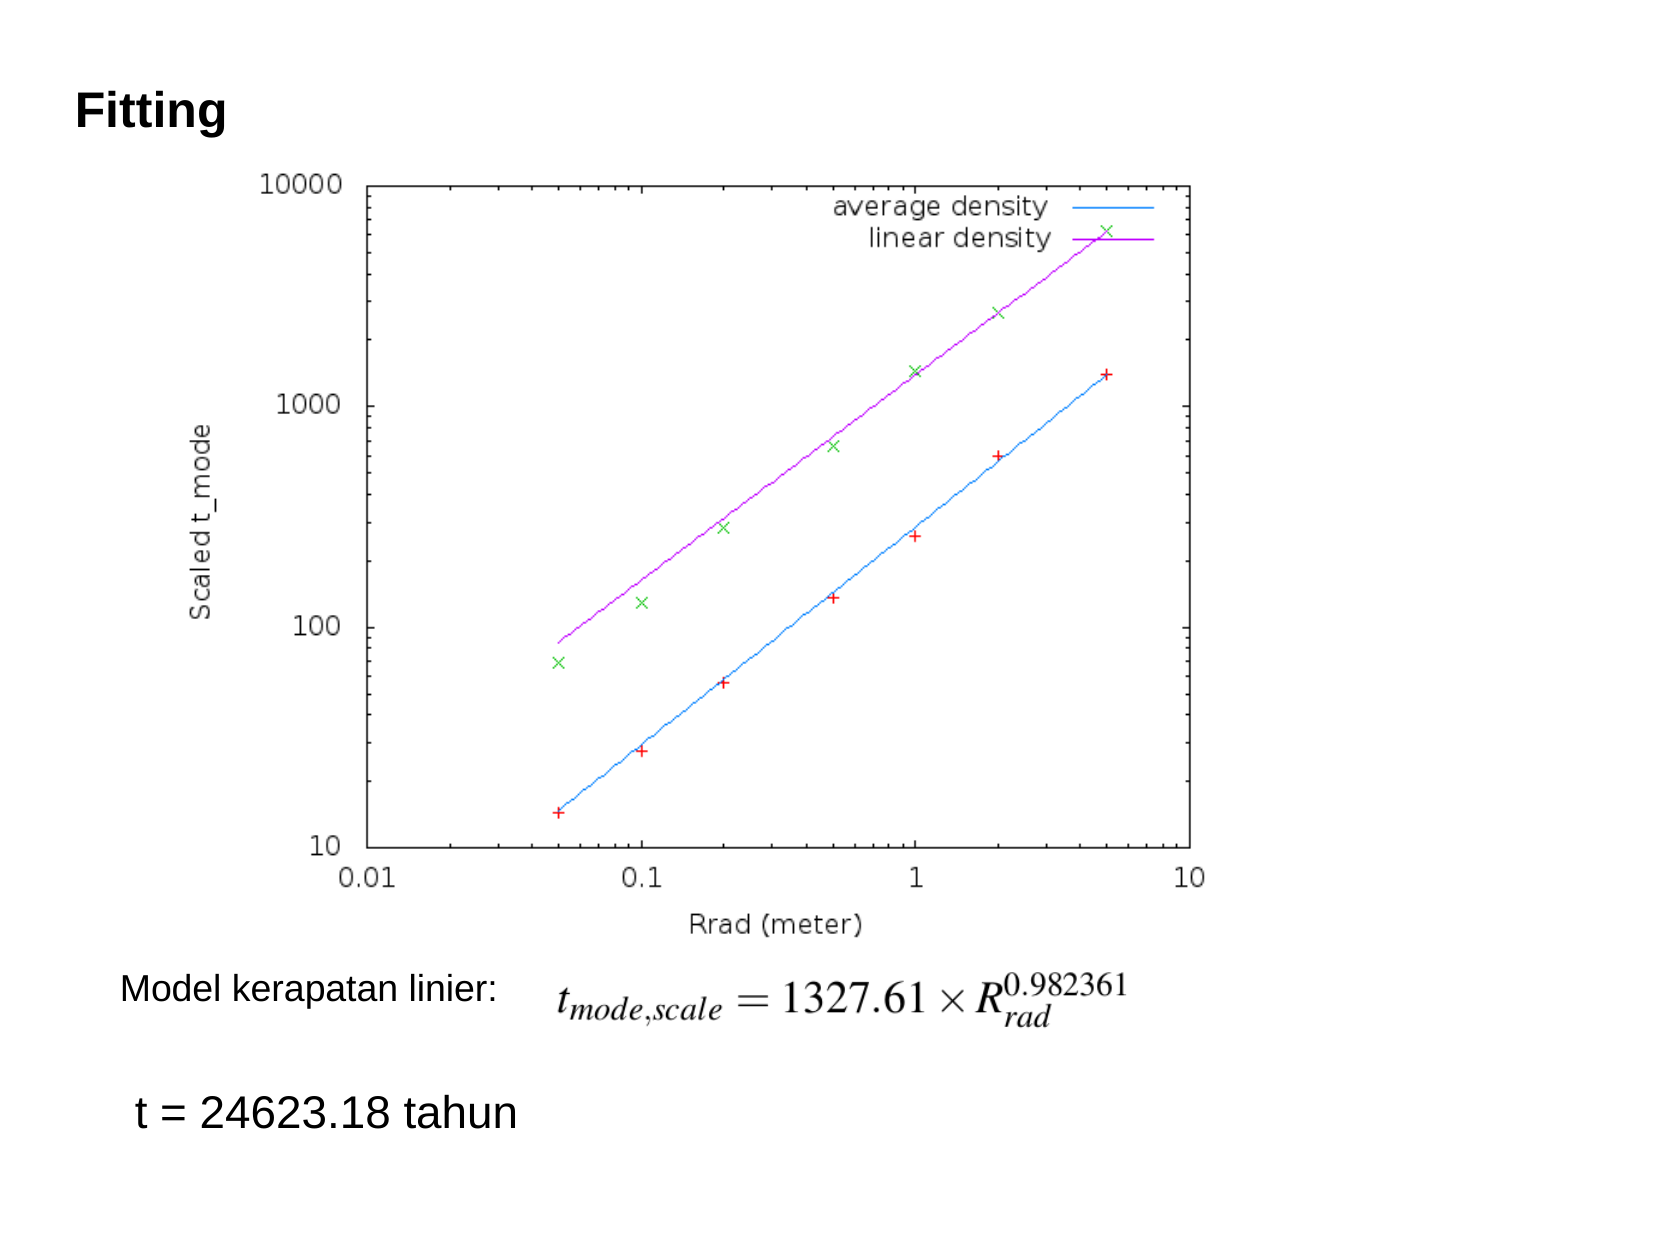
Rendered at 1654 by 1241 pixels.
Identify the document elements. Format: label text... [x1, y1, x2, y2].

picture [529, 959, 1137, 1051]
text_box t = 24623.18 tahun [120, 1080, 1021, 1147]
picture [180, 149, 1246, 949]
text_box Model kerapatan linier: [105, 960, 529, 1017]
text_box Fitting [60, 75, 856, 146]
